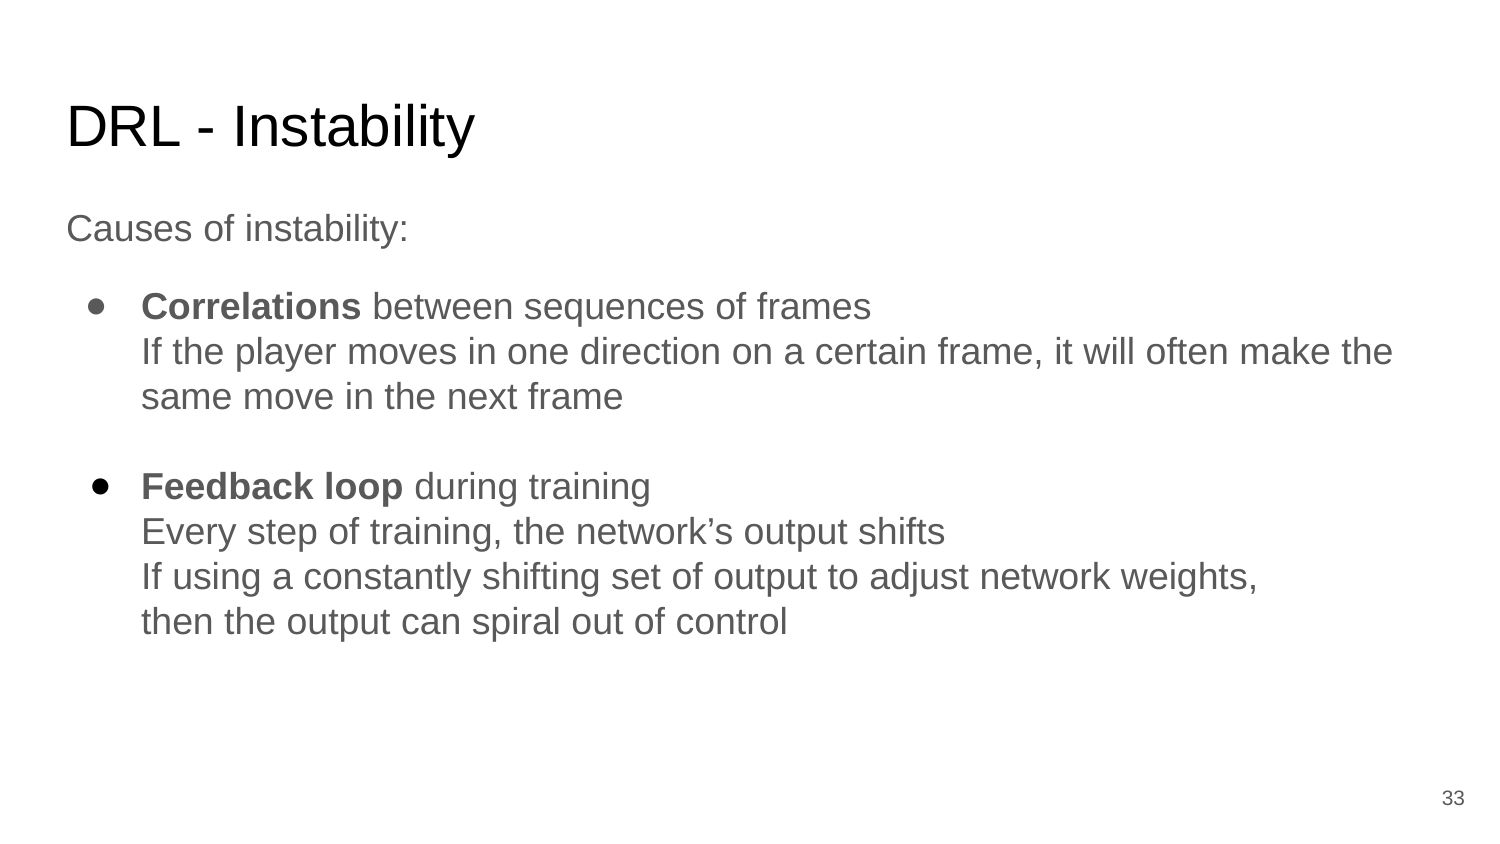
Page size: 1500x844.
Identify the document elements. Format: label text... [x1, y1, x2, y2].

list Causes of instability: Correlations between sequences of frames If the player moves in one direction on a certain frame, it will often make the same move in the next frame Feedback loop during training Every step of training, the network’s output shifts If using a constantly shifting set of output to adjust network weights, then the output can spiral out of control [51, 189, 1449, 750]
title DRL - Instability [51, 72, 1449, 167]
slide_number <number> [1389, 764, 1480, 830]
